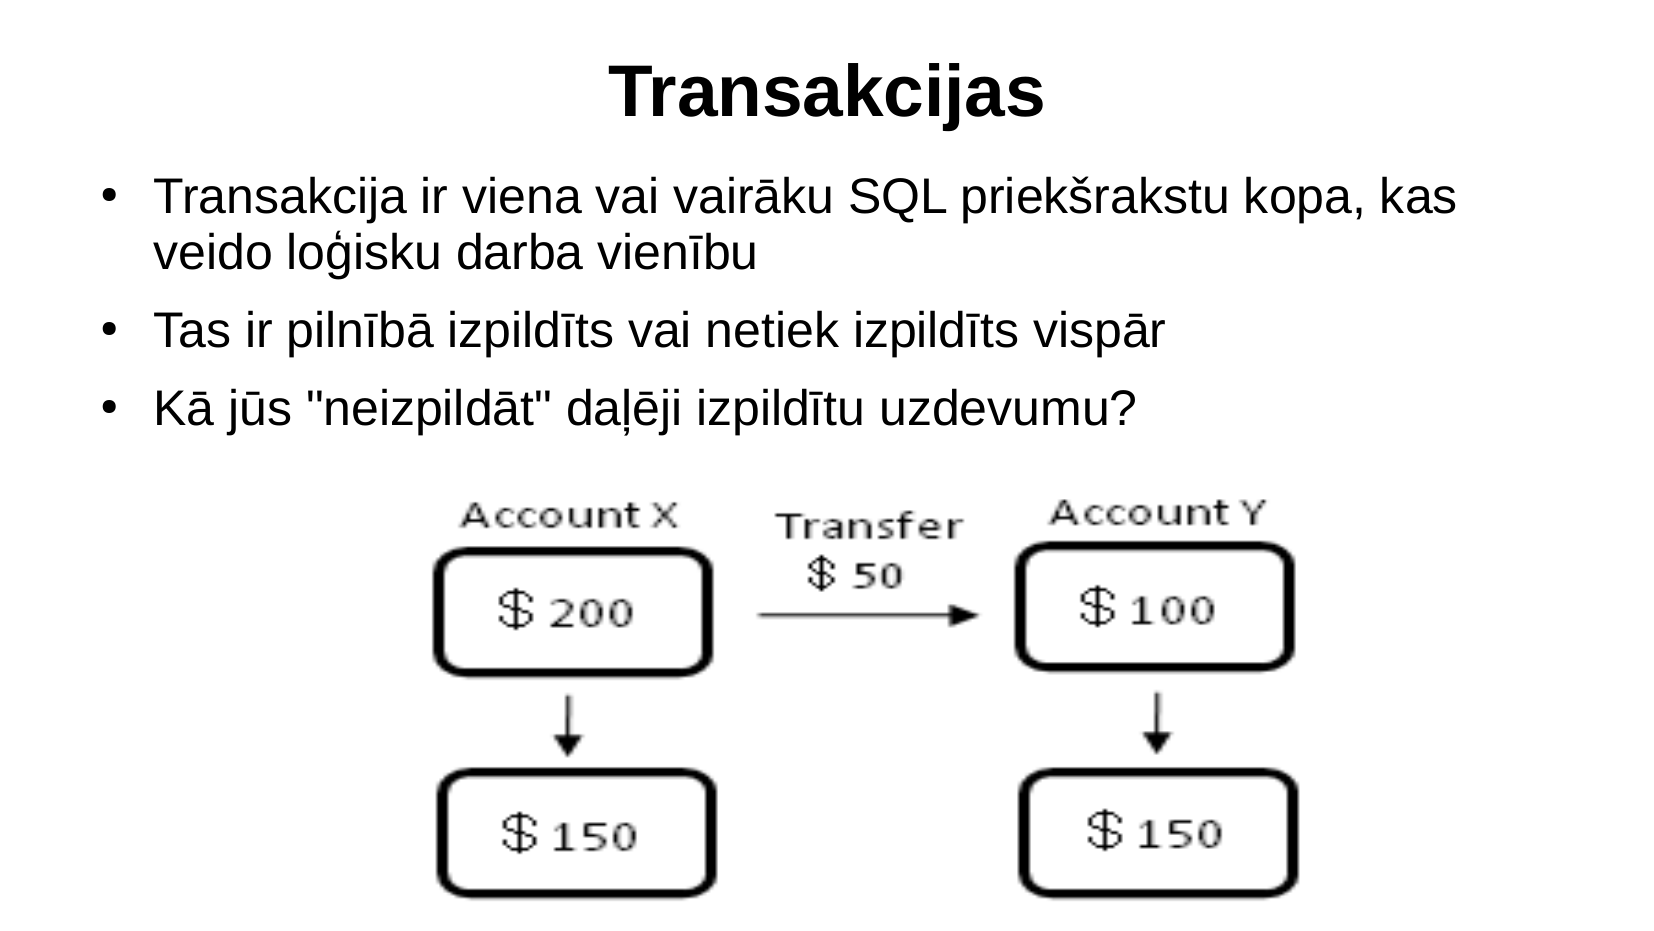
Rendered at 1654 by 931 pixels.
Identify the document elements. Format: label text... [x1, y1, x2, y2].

list Transakcija ir viena vai vairāku SQL priekšrakstu kopa, kas veido loģisku darba vienību Tas ir pilnībā izpildīts vai netiek izpildīts vispār Kā jūs "neizpildāt" daļēji izpildītu uzdevumu? [82, 168, 1538, 889]
title Transakcijas [82, 37, 1571, 147]
picture [405, 487, 1307, 904]
